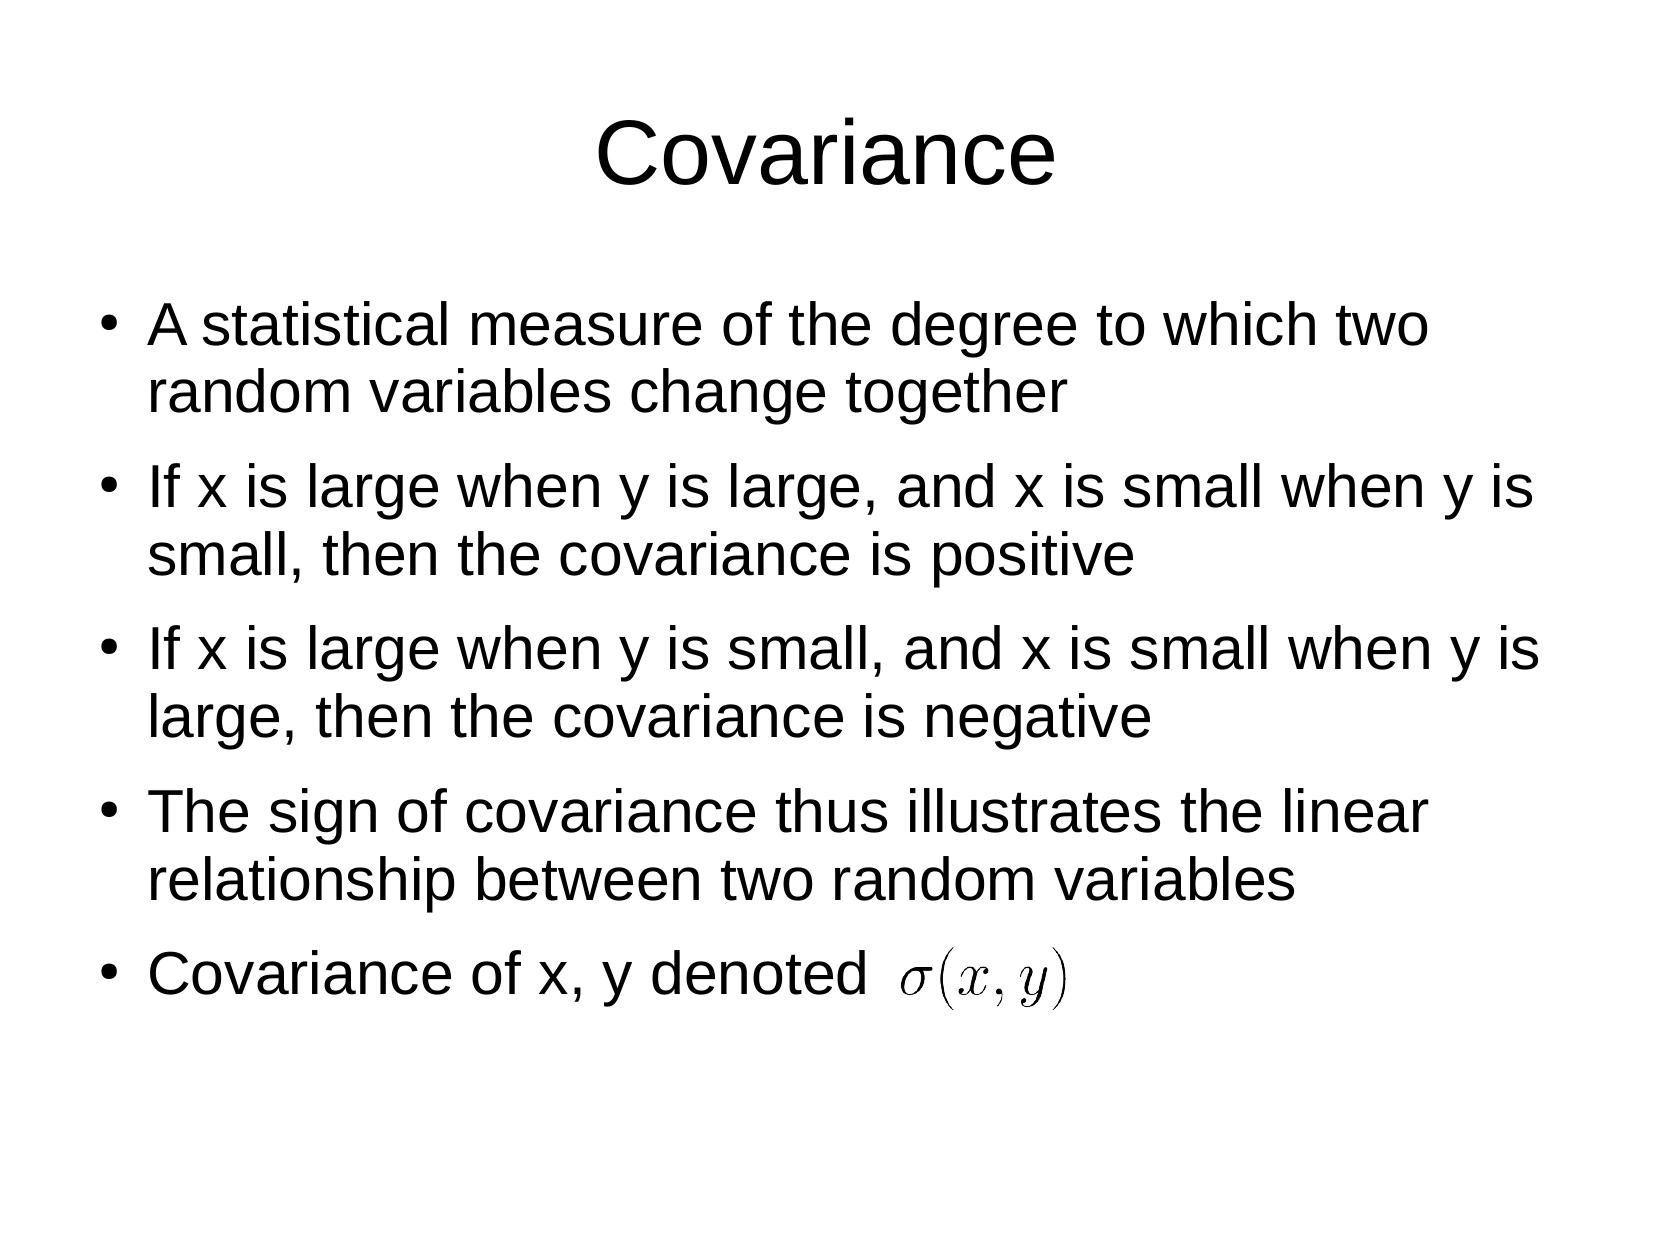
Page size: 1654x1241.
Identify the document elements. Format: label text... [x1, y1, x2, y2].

title Covariance [82, 49, 1571, 257]
list A statistical measure of the degree to which two random variables change together If x is large when y is large, and x is small when y is small, then the covariance is positive If x is large when y is small, and x is small when y is large, then the covariance is negative The sign of covariance thus illustrates the linear relationship between two random variables Covariance of x, y denoted [82, 290, 1571, 1010]
picture [900, 947, 1066, 1010]
